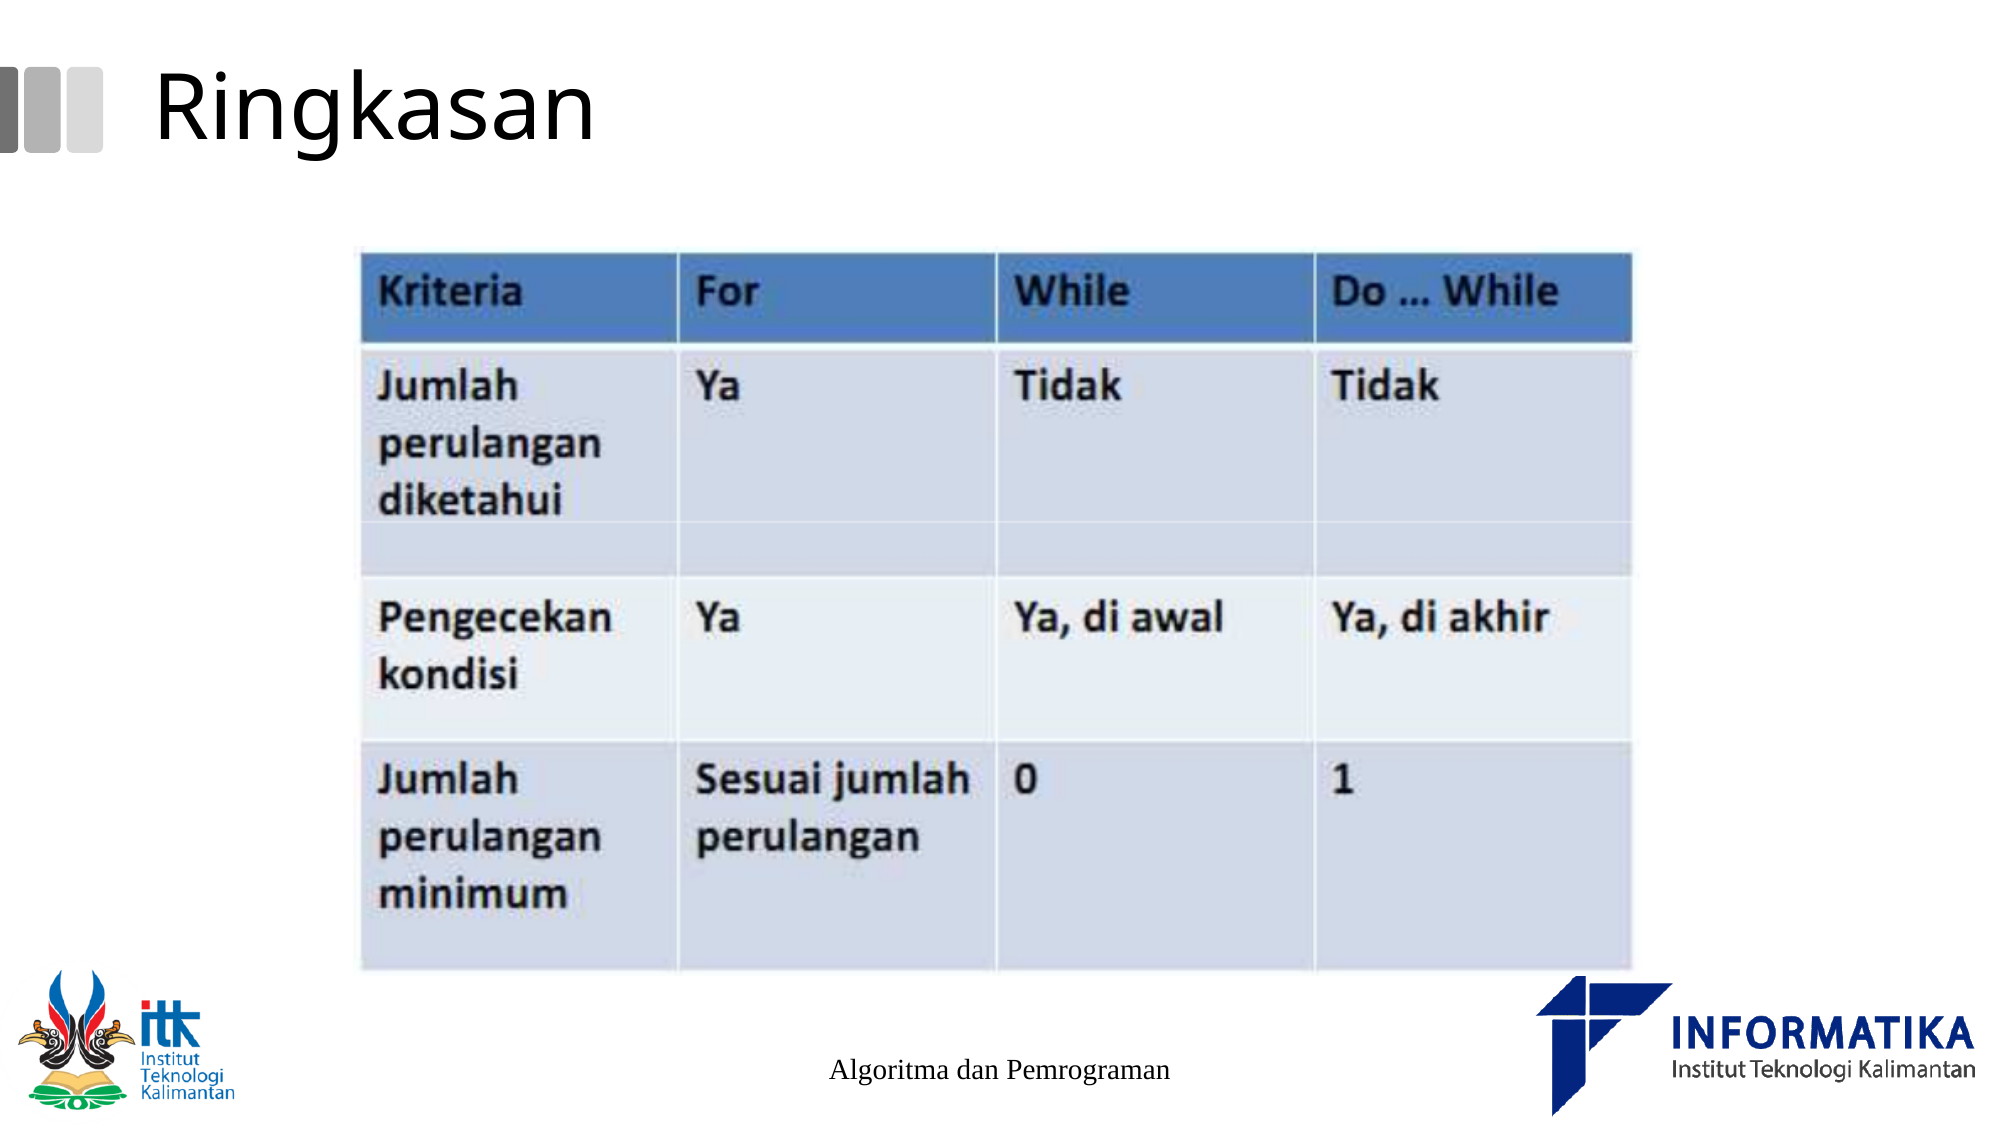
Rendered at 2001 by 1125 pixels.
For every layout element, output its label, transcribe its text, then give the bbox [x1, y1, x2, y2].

picture [353, 246, 1976, 1118]
title Ringkasan [137, 1, 1863, 219]
picture [0, 935, 253, 1125]
